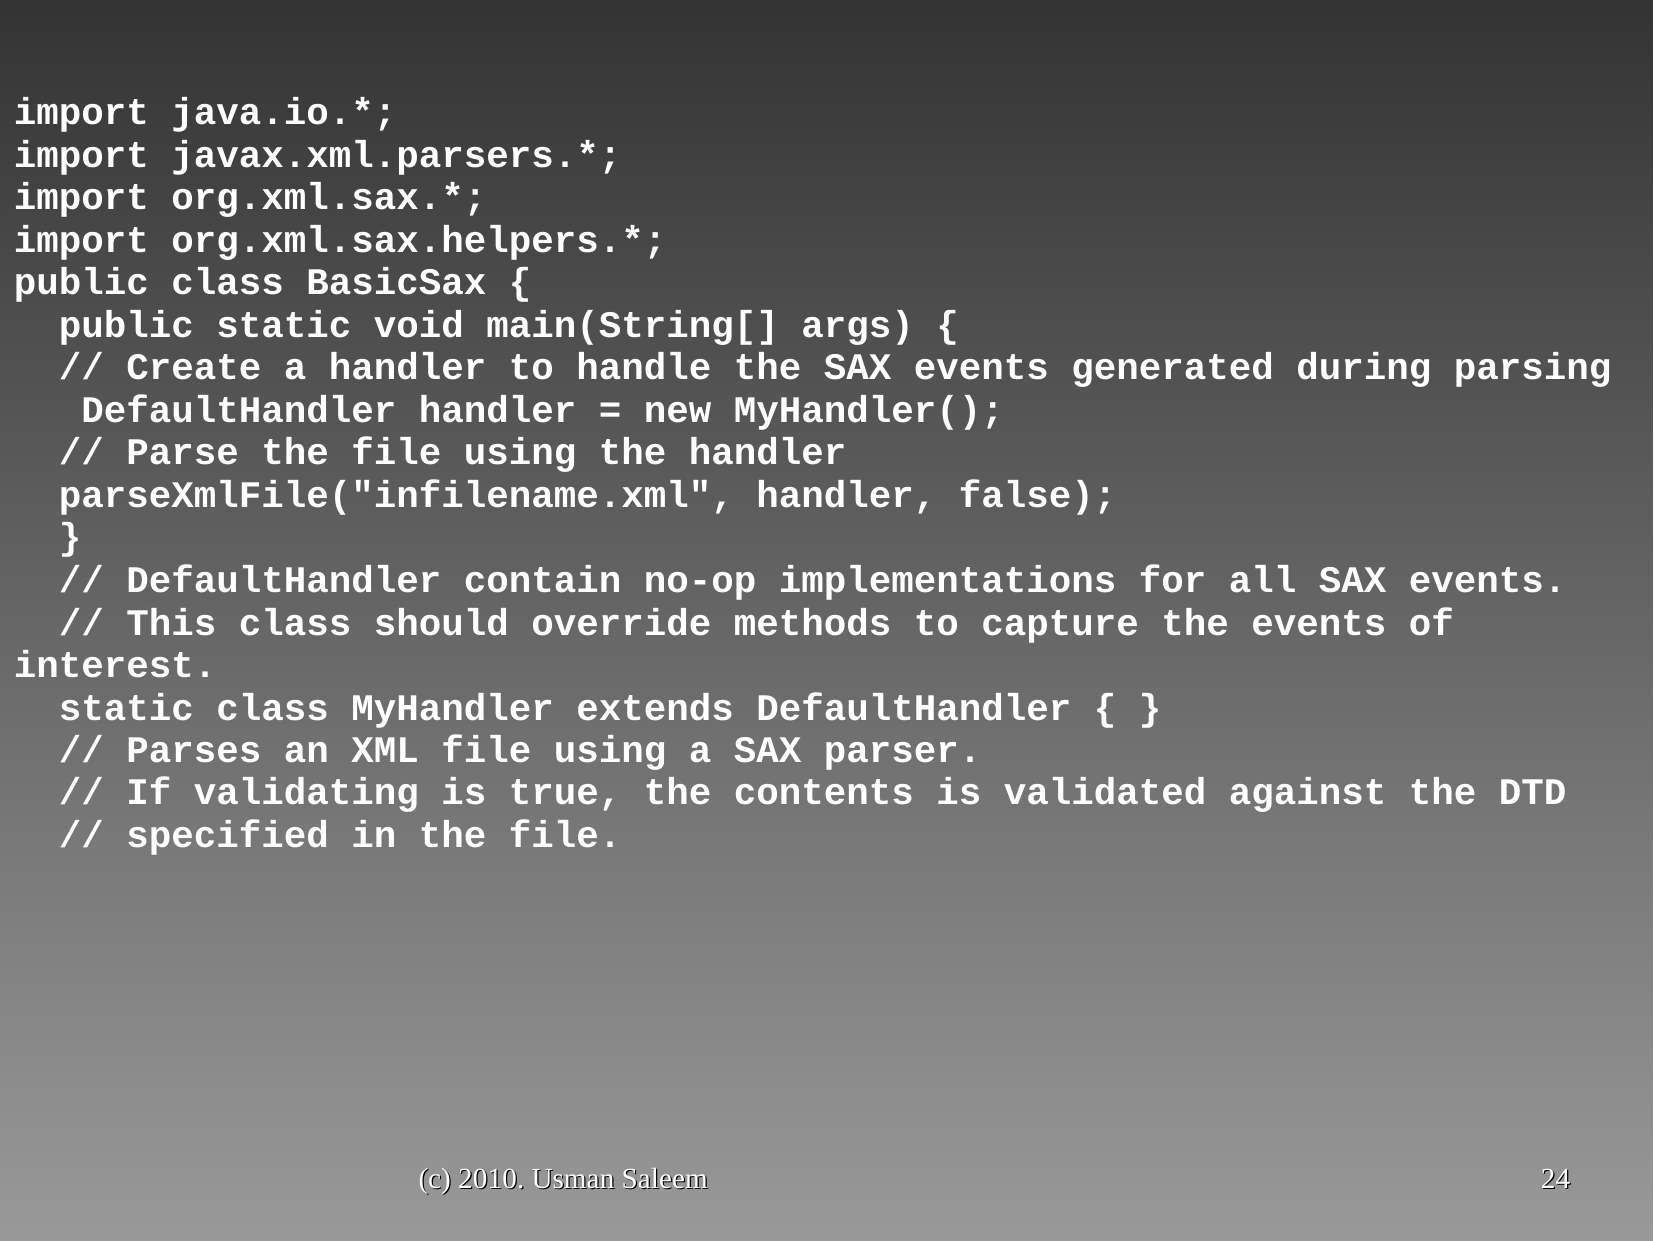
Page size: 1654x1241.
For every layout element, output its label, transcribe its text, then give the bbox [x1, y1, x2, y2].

text_box import java.io.*; import javax.xml.parsers.*; import org.xml.sax.*; import org.xml.sax.helpers.*; public class BasicSax { public static void main(String[] args) { // Create a handler to handle the SAX events generated during parsing DefaultHandler handler = new MyHandler(); // Parse the file using the handler parseXmlFile("infilename.xml", handler, false); } // DefaultHandler contain no-op implementations for all SAX events. // This class should override methods to capture the events of interest. static class MyHandler extends DefaultHandler { } // Parses an XML file using a SAX parser. // If validating is true, the contents is validated against the DTD // specified in the file. [0, 86, 1649, 1153]
